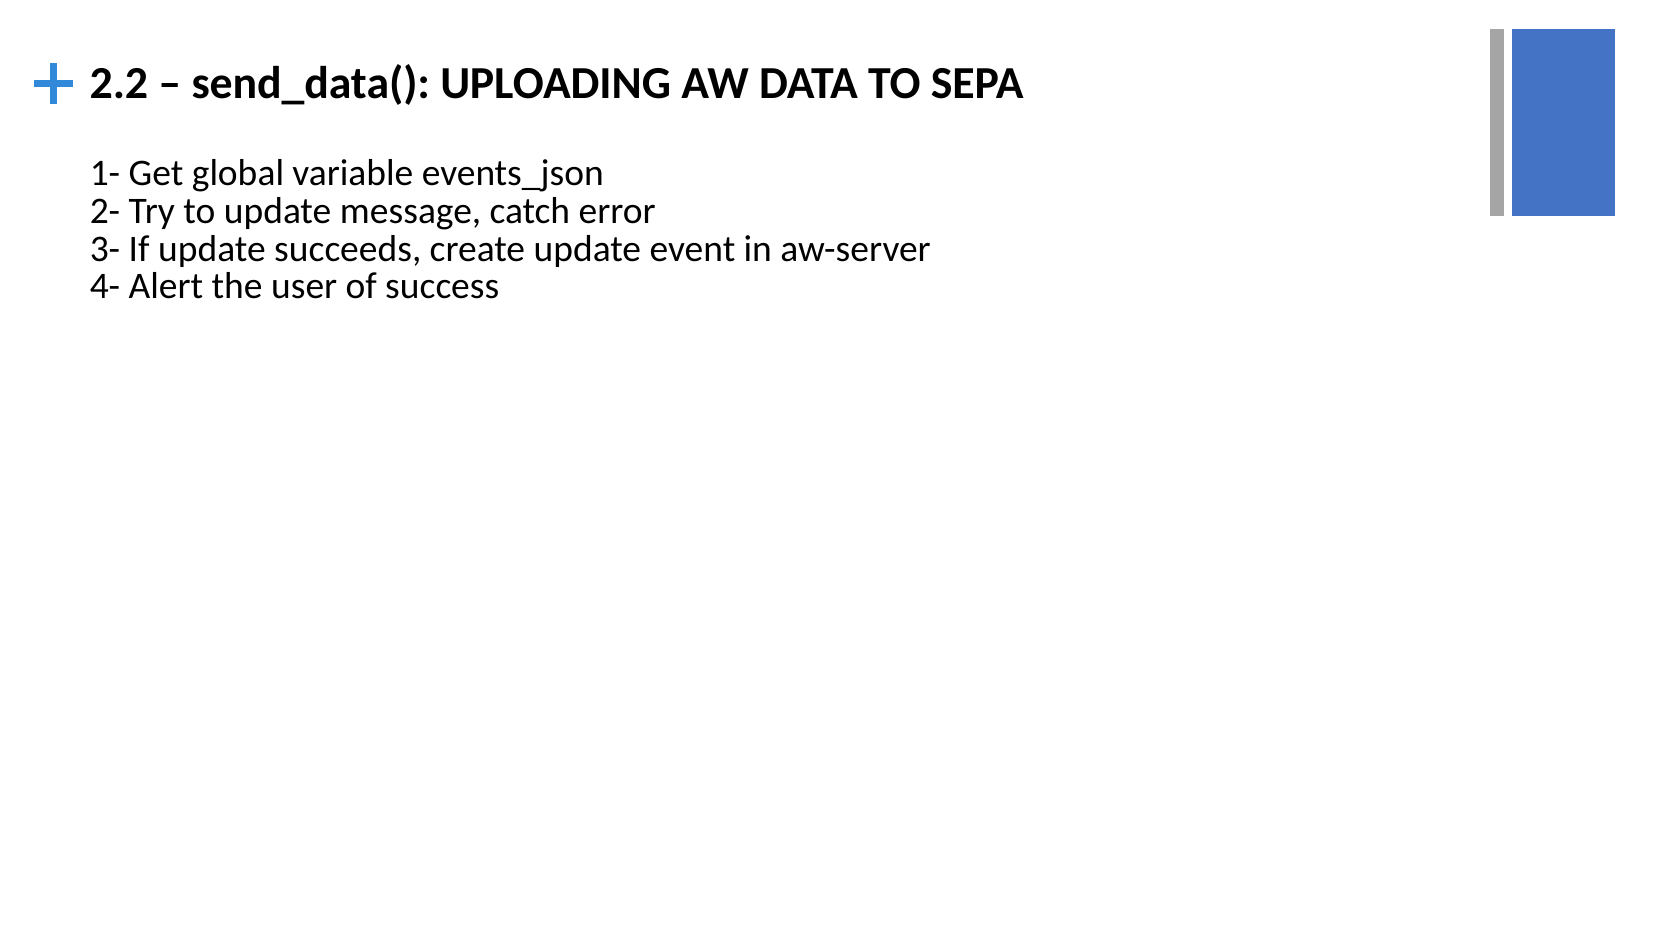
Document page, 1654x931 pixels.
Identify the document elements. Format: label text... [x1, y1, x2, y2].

text_box [34, 63, 73, 104]
text_box 2.2 – send_data(): UPLOADING AW DATA TO SEPA [74, 56, 1255, 163]
text_box [1512, 29, 1615, 216]
text_box 1- Get global variable events_json 2- Try to update message, catch error 3- If update succeeds, create update event in aw-server 4- Alert the user of success [75, 150, 1362, 316]
text_box [1490, 29, 1504, 216]
